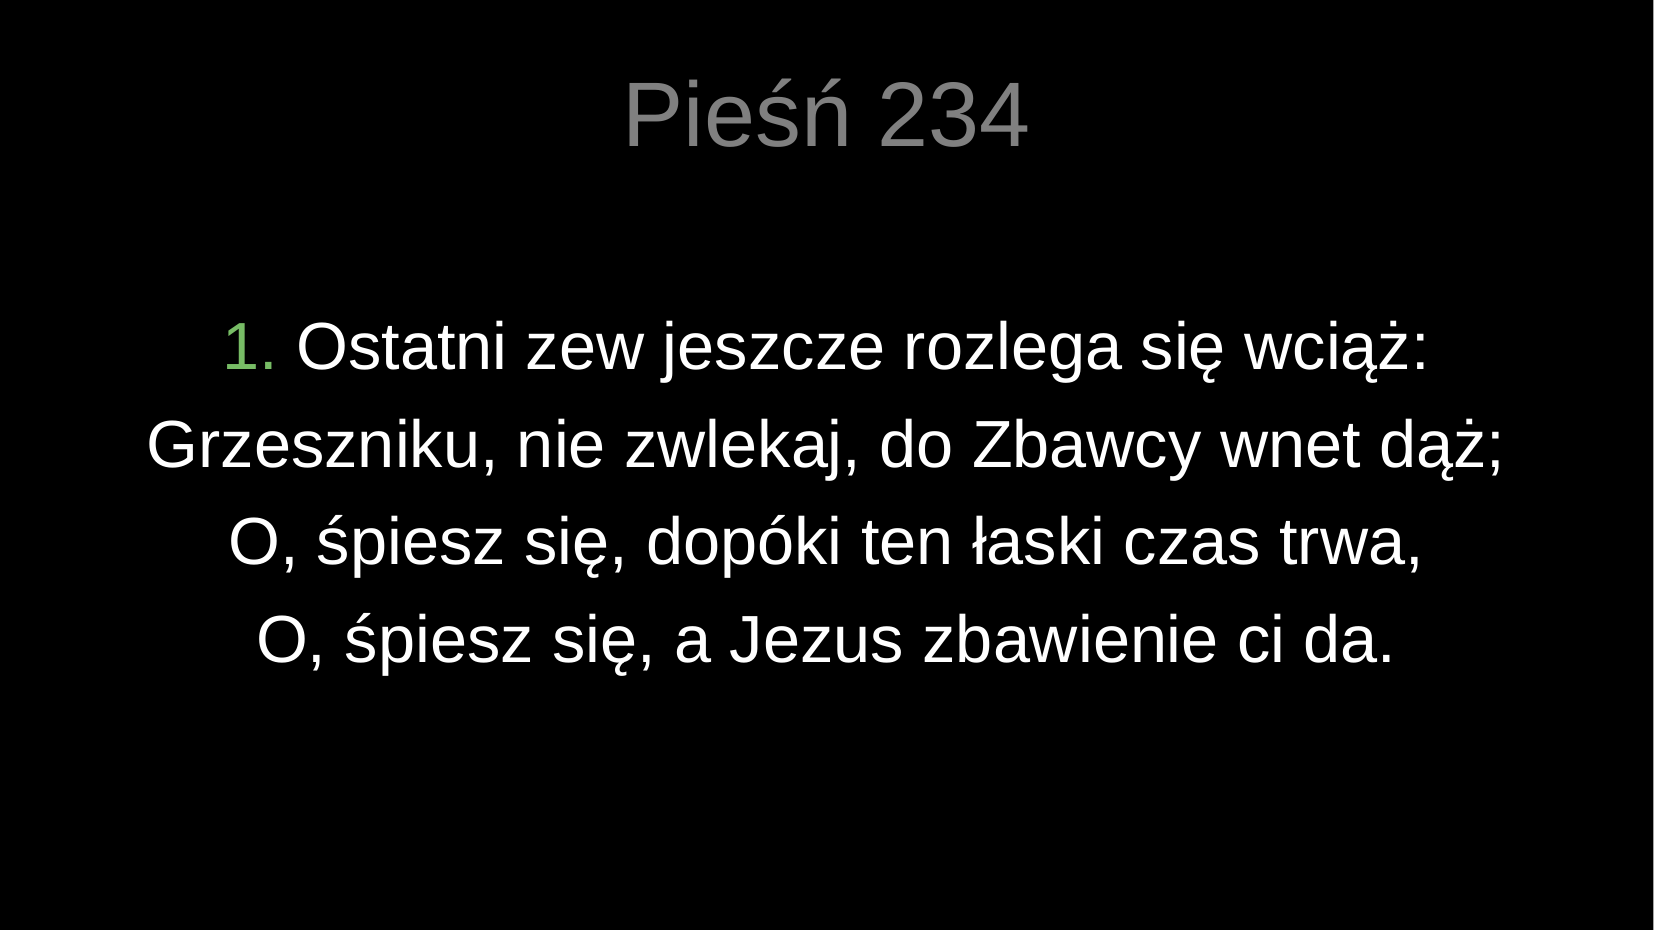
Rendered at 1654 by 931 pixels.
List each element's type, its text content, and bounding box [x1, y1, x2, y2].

title Pieśń 234 [82, 37, 1571, 193]
subtitle 1. Ostatni zew jeszcze rozlega się wciąż: Grzeszniku, nie zwlekaj, do Zbawcy wnet dąż; O, śpiesz się, dopóki ten łaski czas trwa, O, śpiesz się, a Jezus zbawienie ci da. [82, 217, 1571, 757]
